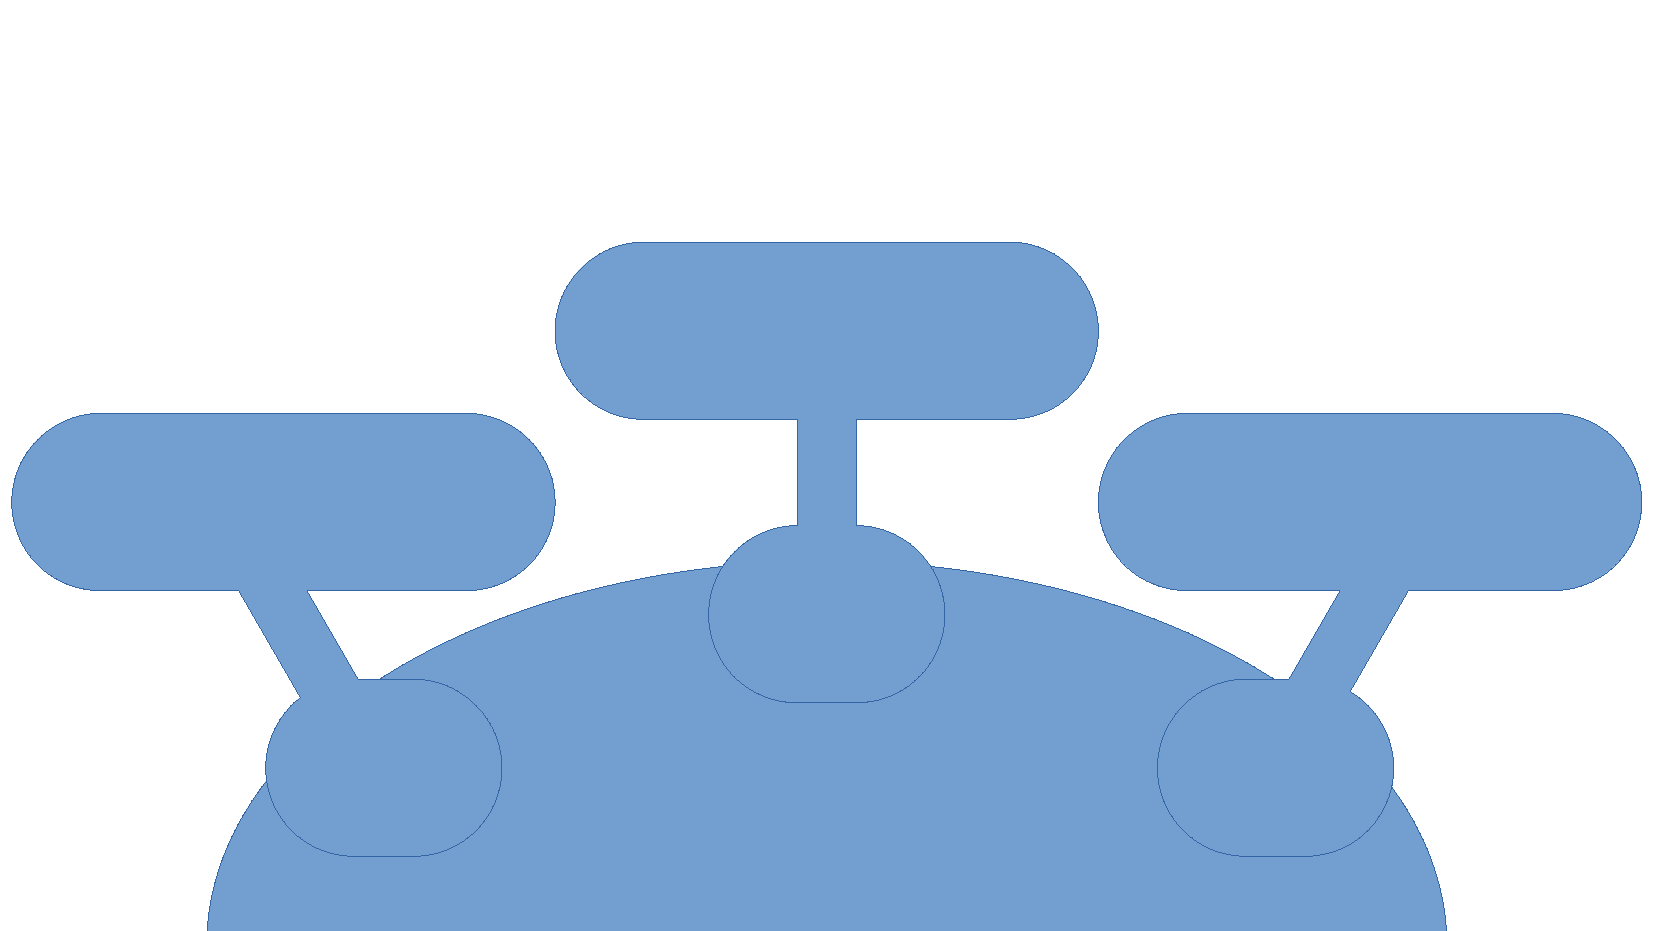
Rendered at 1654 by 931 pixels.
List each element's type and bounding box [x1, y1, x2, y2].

text_box [11, 242, 1642, 931]
